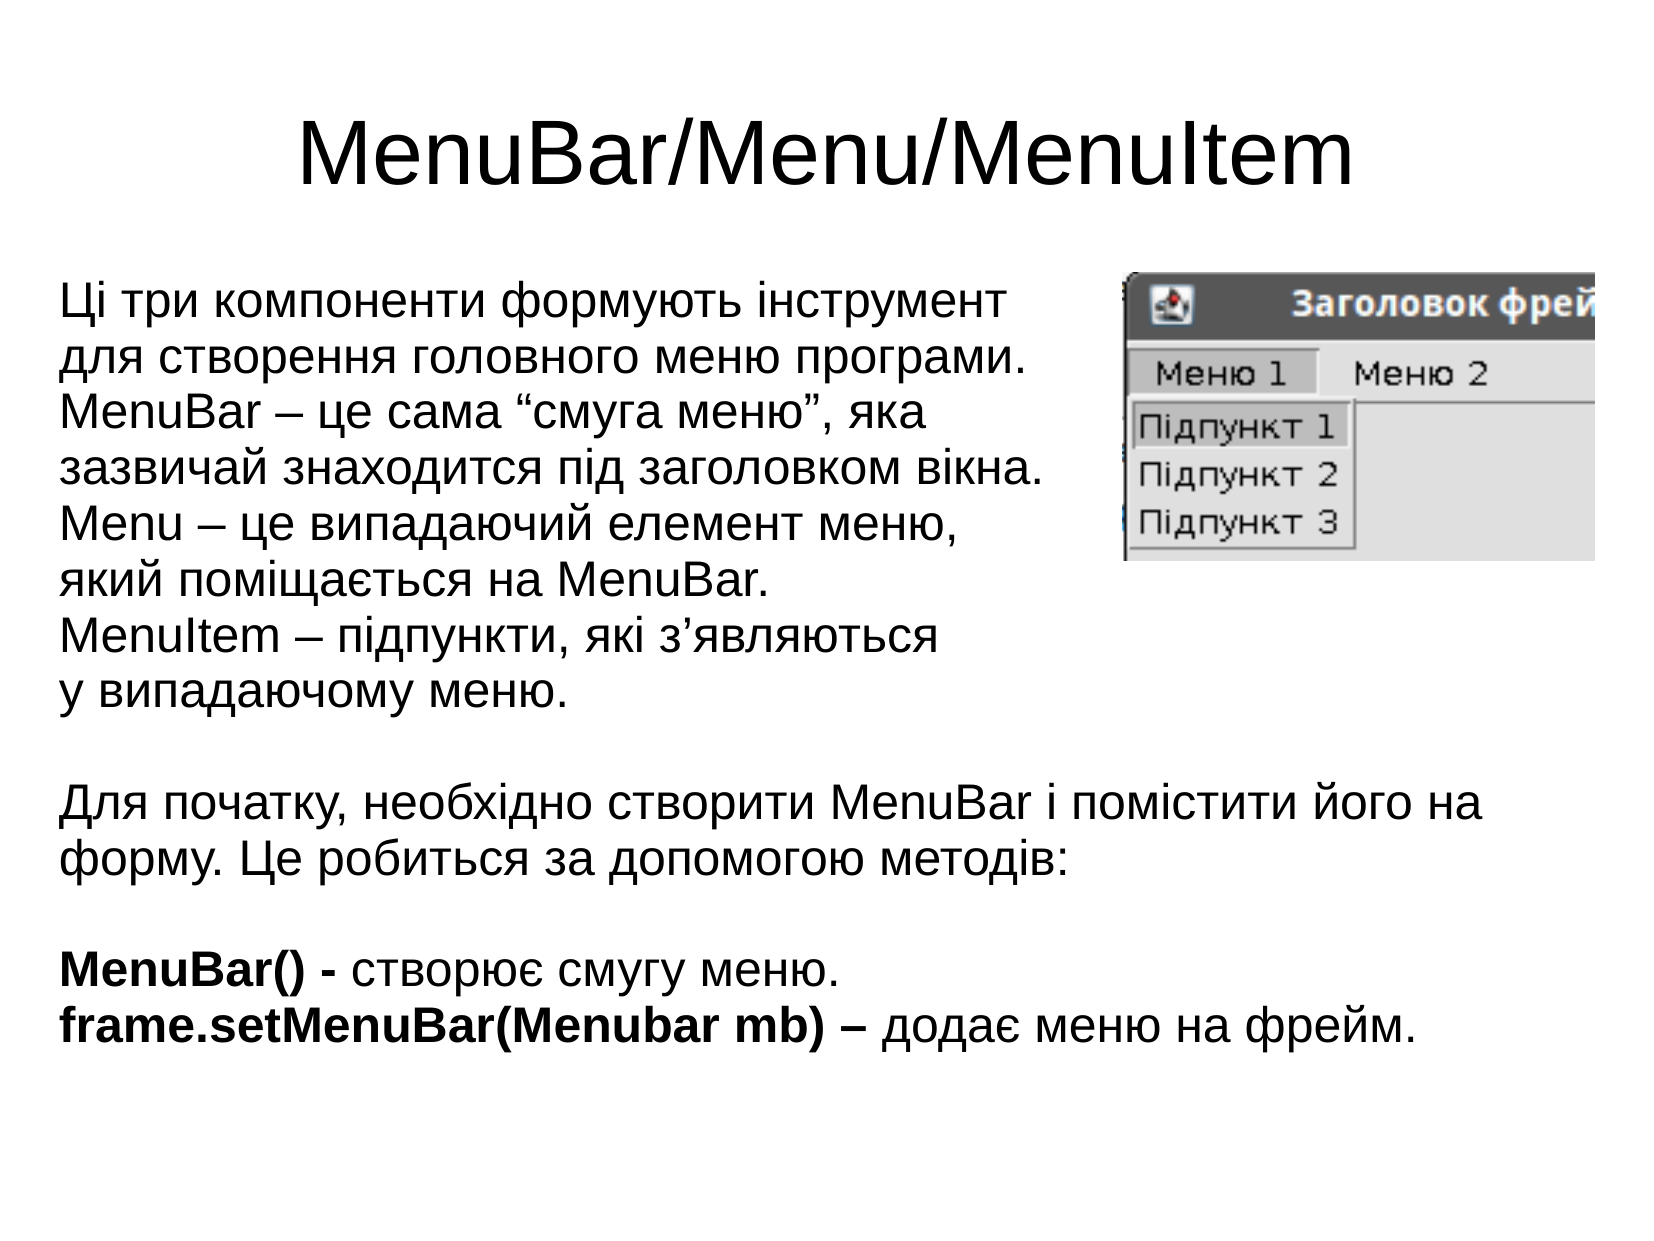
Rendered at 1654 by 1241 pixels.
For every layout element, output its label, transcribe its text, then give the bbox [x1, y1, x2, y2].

picture [1122, 272, 1595, 562]
title MenuBar/Menu/MenuItem [82, 49, 1571, 257]
subtitle Ці три компоненти формують інструмент для створення головного меню програми. MenuBar – це сама “смуга меню”, яка зазвичай знаходится під заголовком вікна. Menu – це випадаючий елемент меню, який поміщається на MenuBar. MenuItem – підпункти, які з’являються у випадаючому меню. Для початку, необхідно створити MenuBar і помістити його на форму. Це робиться за допомогою методів: MenuBar() - створює смугу меню. frame.setMenuBar(Menubar mb) – додає меню на фрейм. [59, 272, 1548, 1109]
